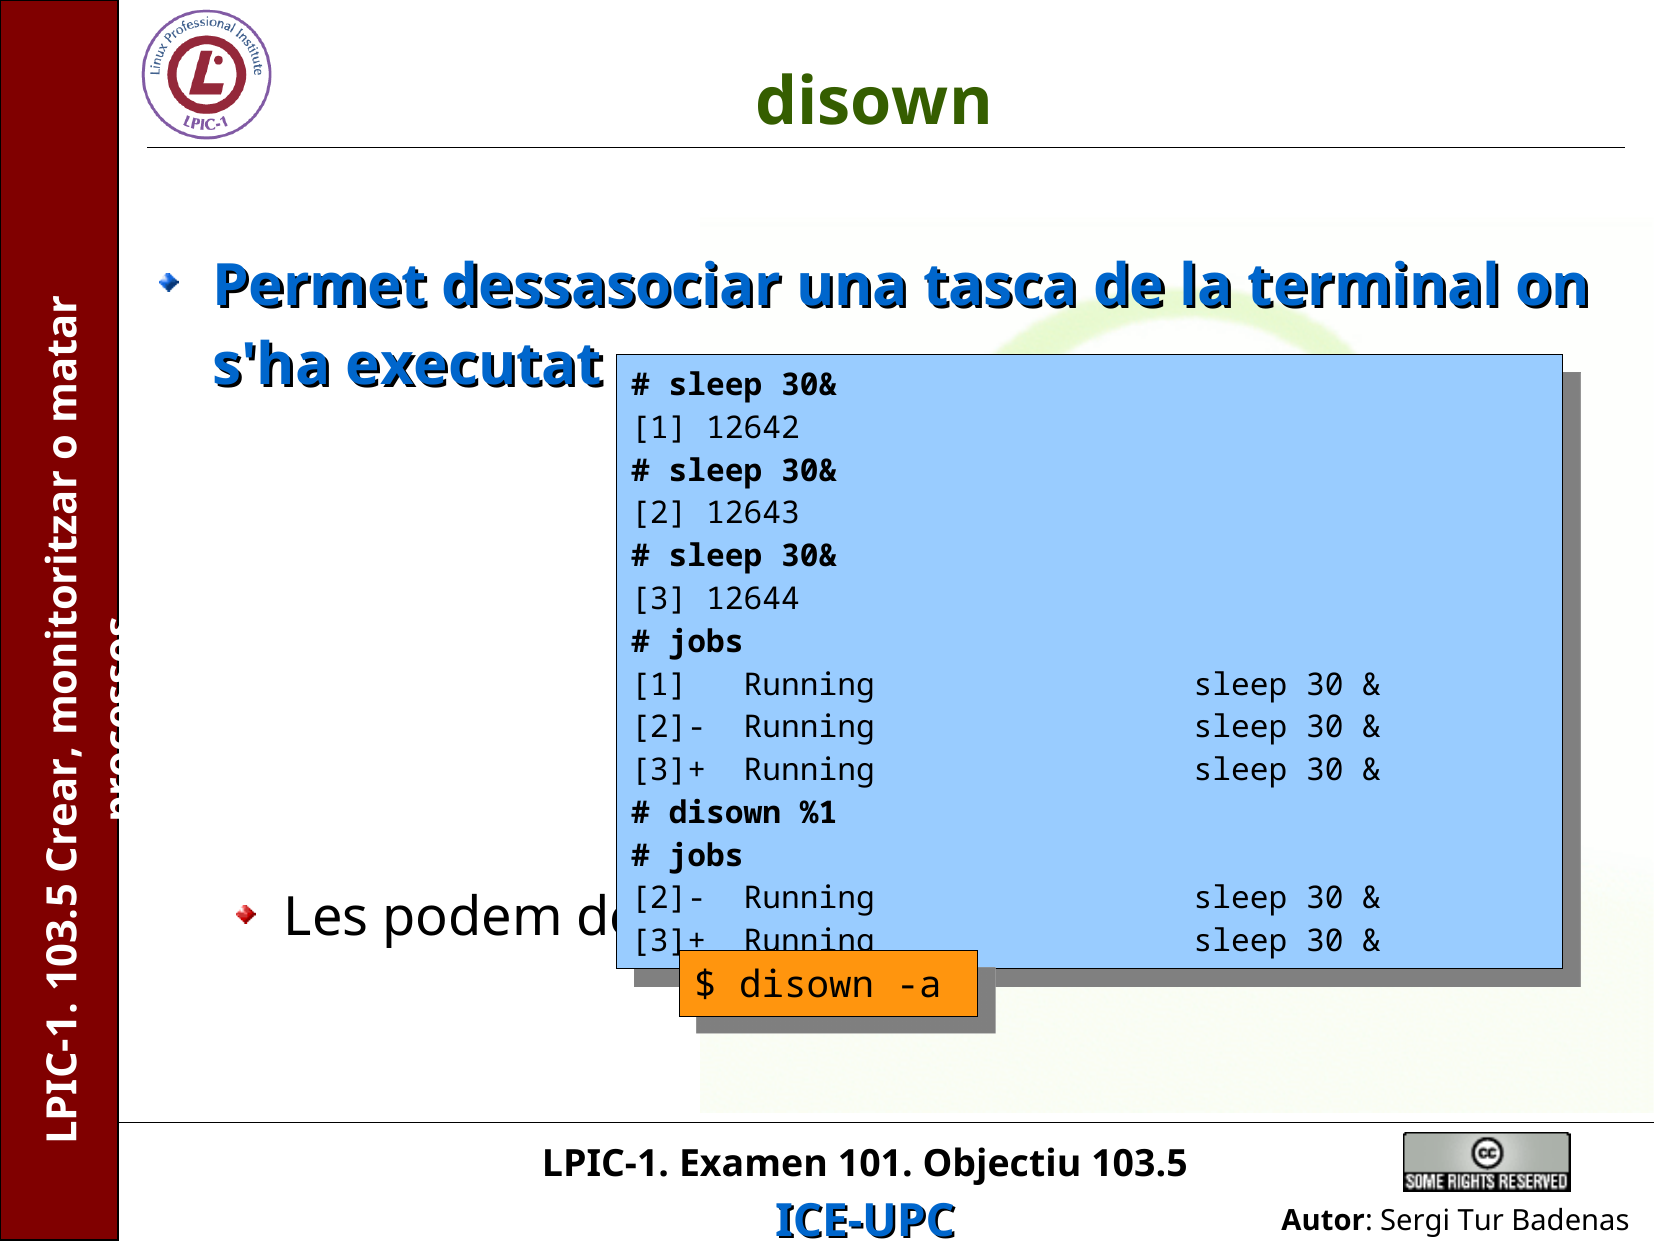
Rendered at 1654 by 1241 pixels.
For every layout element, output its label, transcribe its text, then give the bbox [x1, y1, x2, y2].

picture [1403, 1132, 1571, 1192]
picture [135, 5, 277, 55]
title disown [129, 55, 1619, 142]
list Permet dessasociar una tasca de la terminal on s'ha executat Les podem dessasociar totes amb: [141, 242, 1630, 1078]
text_box # sleep 30& [1] 12642 # sleep 30& [2] 12643 # sleep 30& [3] 12644 # jobs [1] Running sleep 30 & [2]- Running sleep 30 & [3]+ Running sleep 30 & # disown %1 # jobs [2]- Running sleep 30 & [3]+ Running sleep 30 & [616, 354, 1563, 812]
text_box $ disown -a [679, 950, 978, 1014]
picture [700, 217, 1654, 1113]
